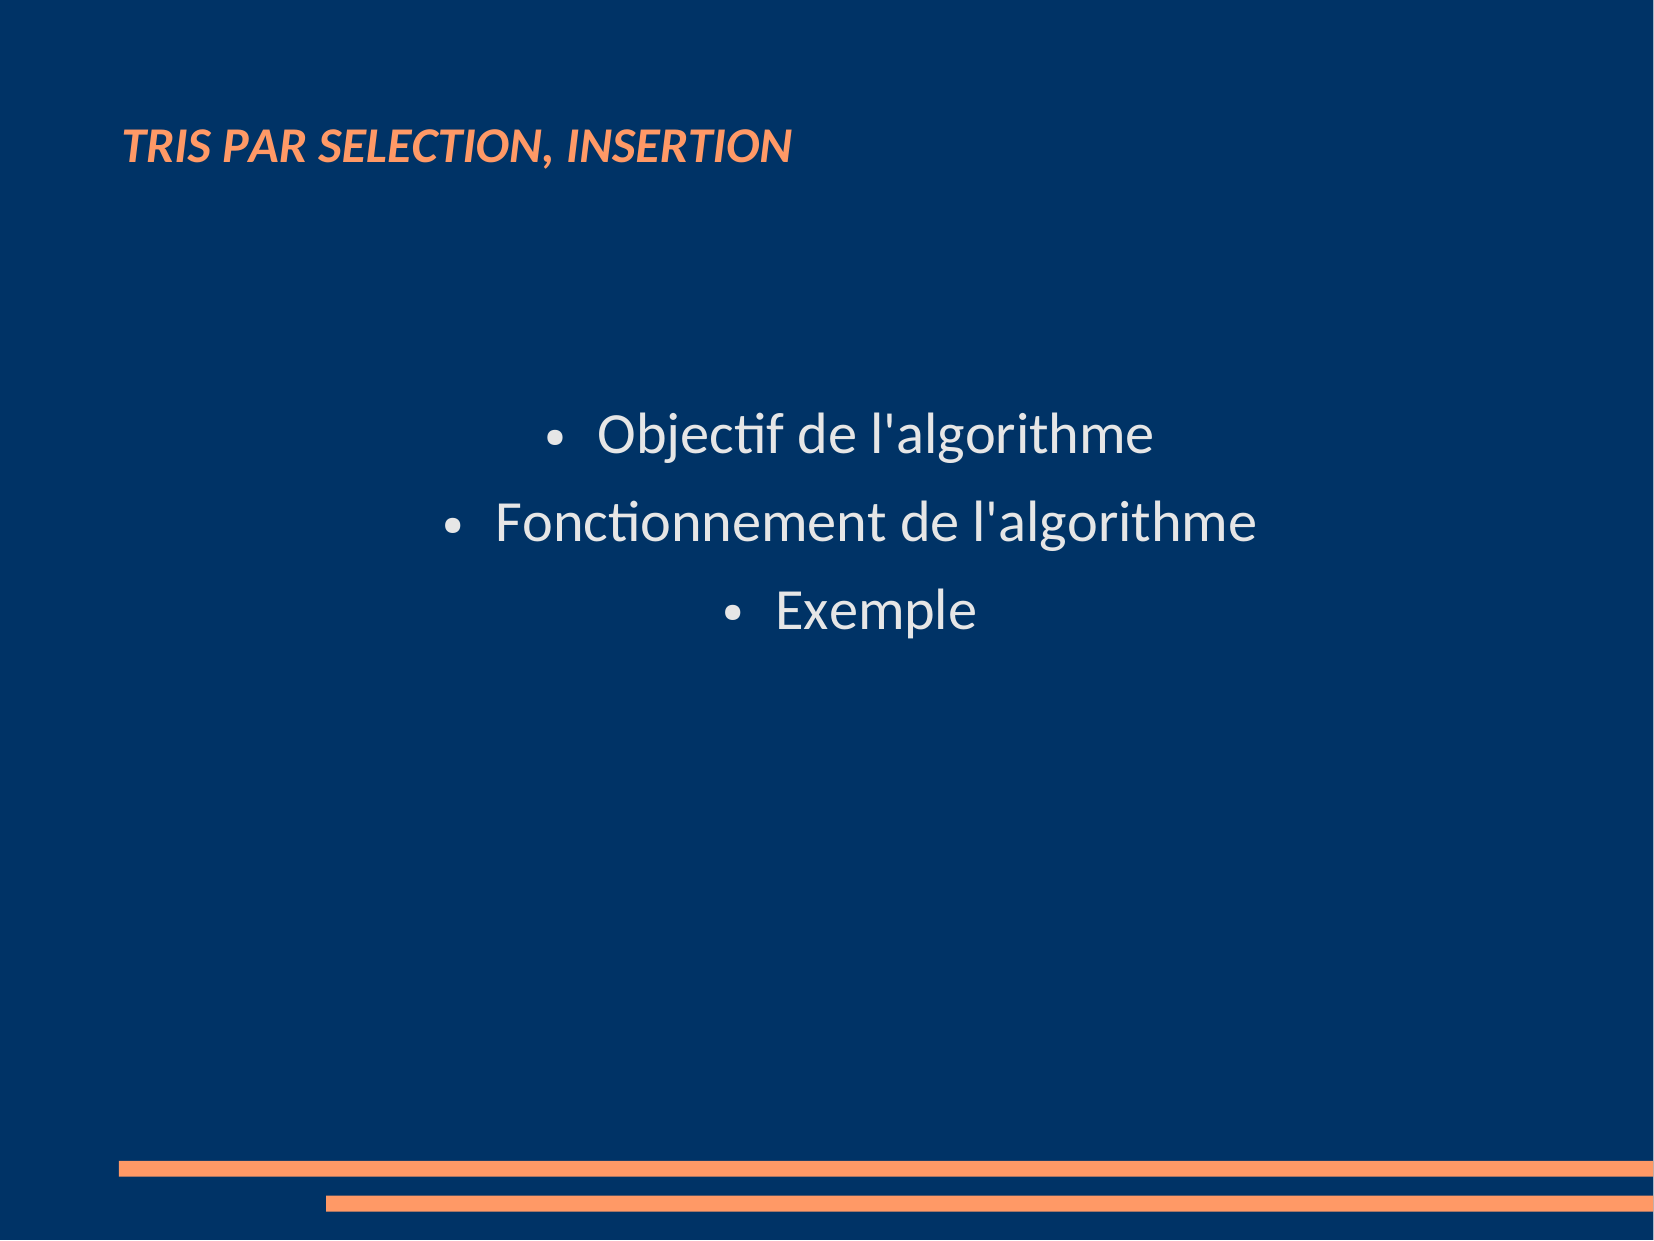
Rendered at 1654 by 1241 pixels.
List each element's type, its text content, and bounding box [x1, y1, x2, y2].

title TRIS PAR SELECTION, INSERTION [121, 46, 1534, 254]
list Objectif de l'algorithme Fonctionnement de l'algorithme Exemple [121, 322, 1561, 1132]
